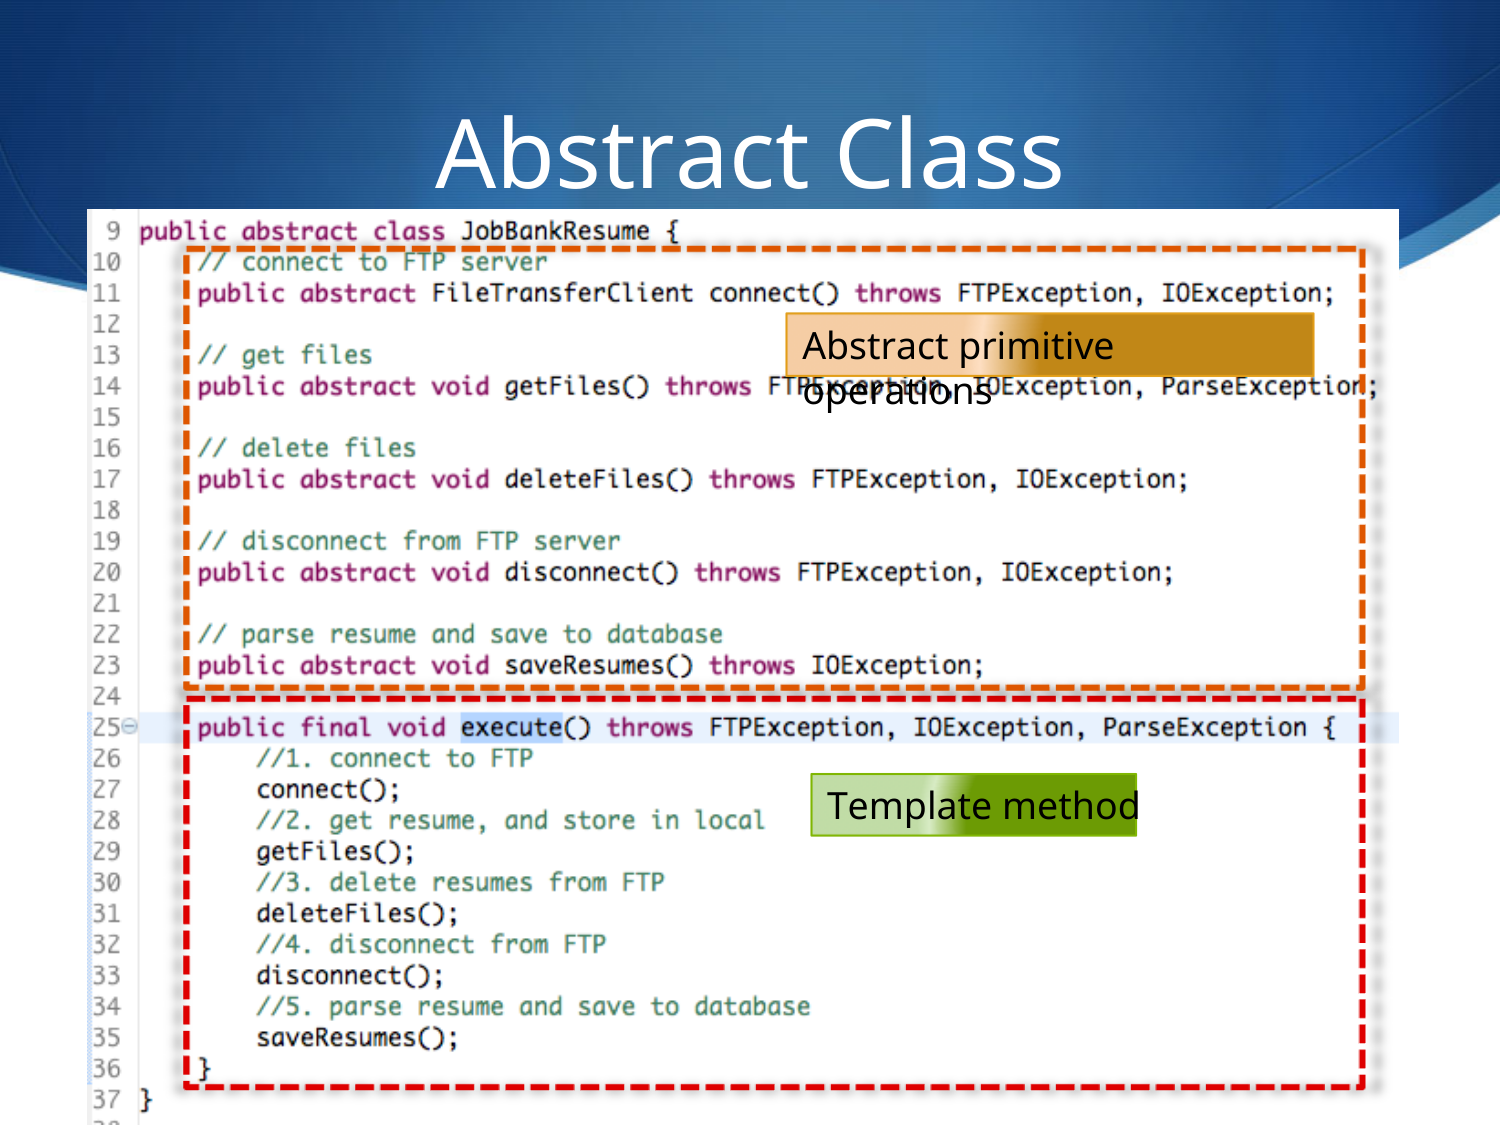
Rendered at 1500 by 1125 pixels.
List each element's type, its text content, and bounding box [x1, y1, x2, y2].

picture [0, 0, 1500, 1125]
title Abstract Class [75, 56, 1426, 244]
